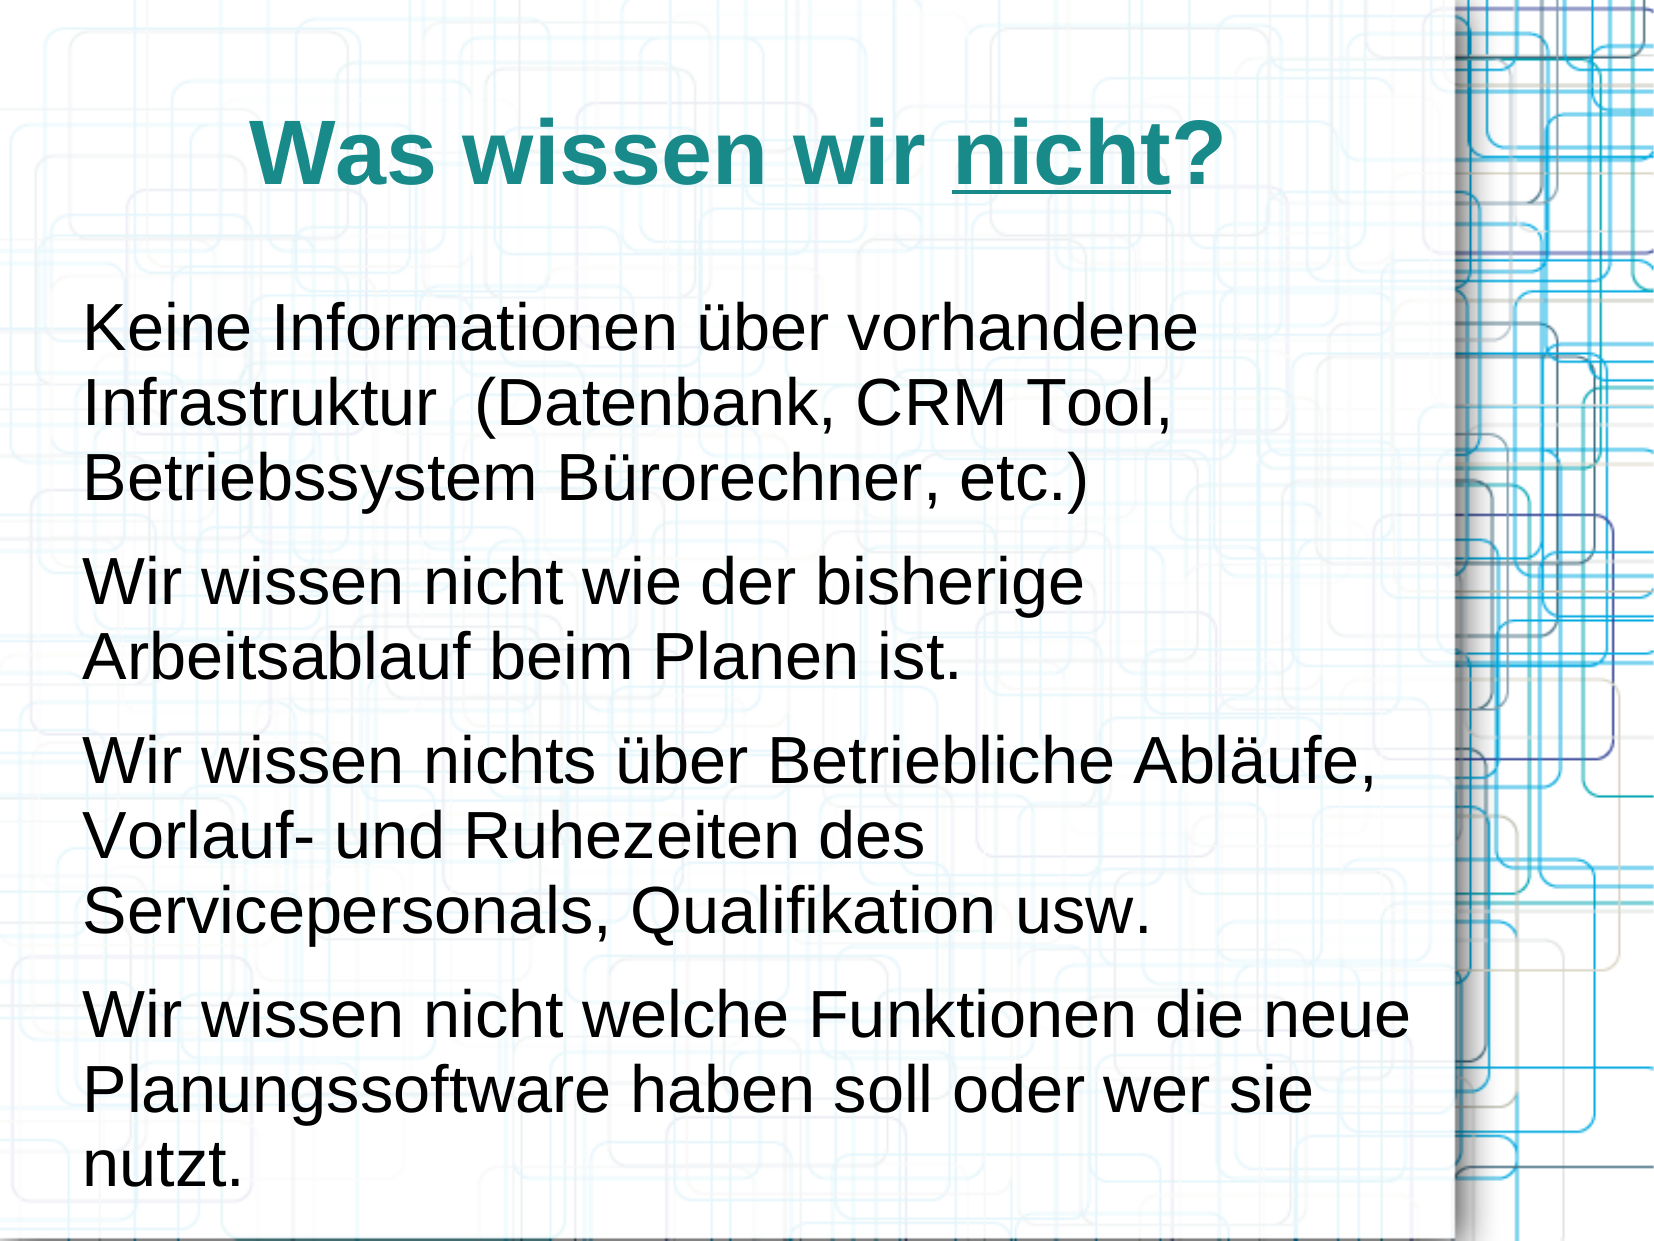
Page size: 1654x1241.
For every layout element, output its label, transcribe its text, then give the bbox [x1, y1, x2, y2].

list Keine Informationen über vorhandene Infrastruktur (Datenbank, CRM Tool, Betriebssystem Bürorechner, etc.) Wir wissen nicht wie der bisherige Arbeitsablauf beim Planen ist. Wir wissen nichts über Betriebliche Abläufe, Vorlauf- und Ruhezeiten des Servicepersonals, Qualifikation usw. Wir wissen nicht welche Funktionen die neue Planungssoftware haben soll oder wer sie nutzt. [82, 290, 1418, 1202]
picture [0, 0, 1654, 1241]
title Was wissen wir nicht? [59, 49, 1418, 257]
